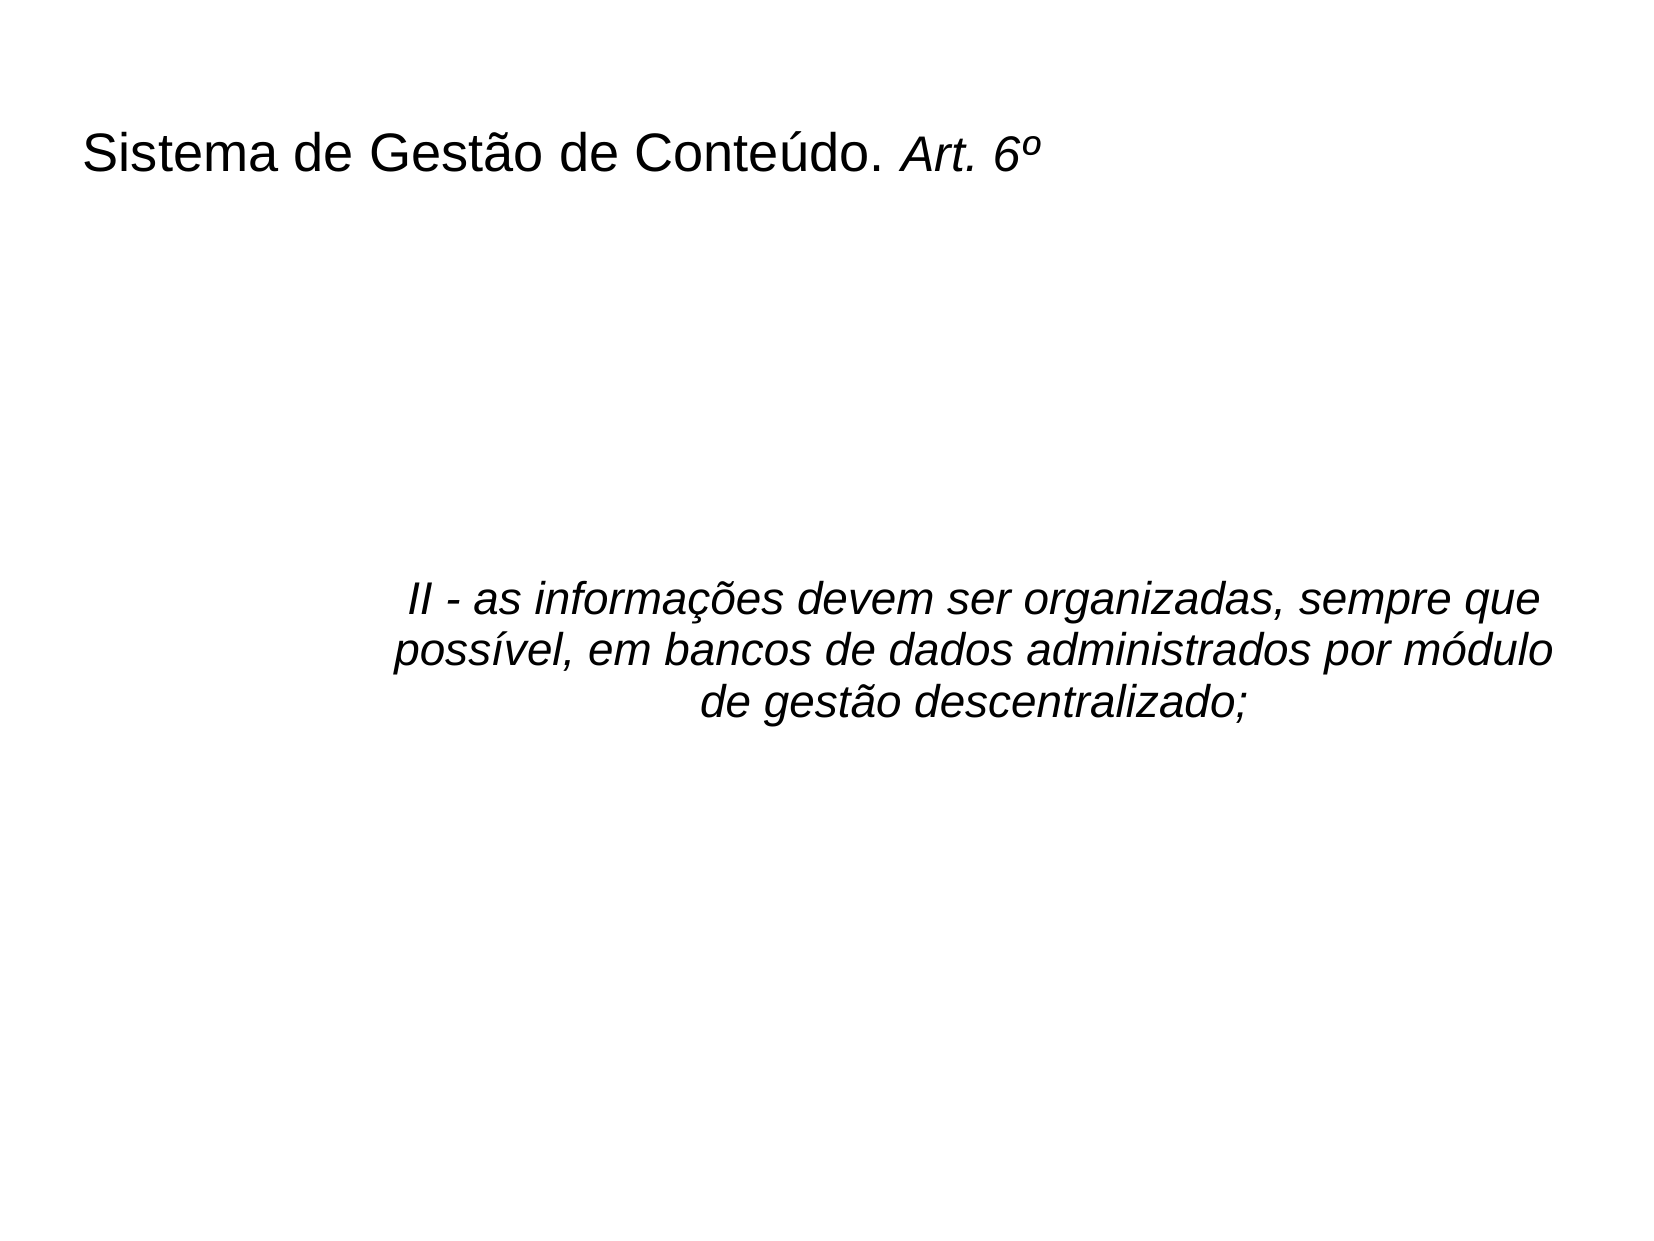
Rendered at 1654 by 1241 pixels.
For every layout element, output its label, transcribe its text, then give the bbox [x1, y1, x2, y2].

subtitle II - as informações devem ser organizadas, sempre que possível, em bancos de dados administrados por módulo de gestão descentralizado; [82, 290, 1571, 1010]
title Sistema de Gestão de Conteúdo. Art. 6º [82, 49, 1571, 257]
